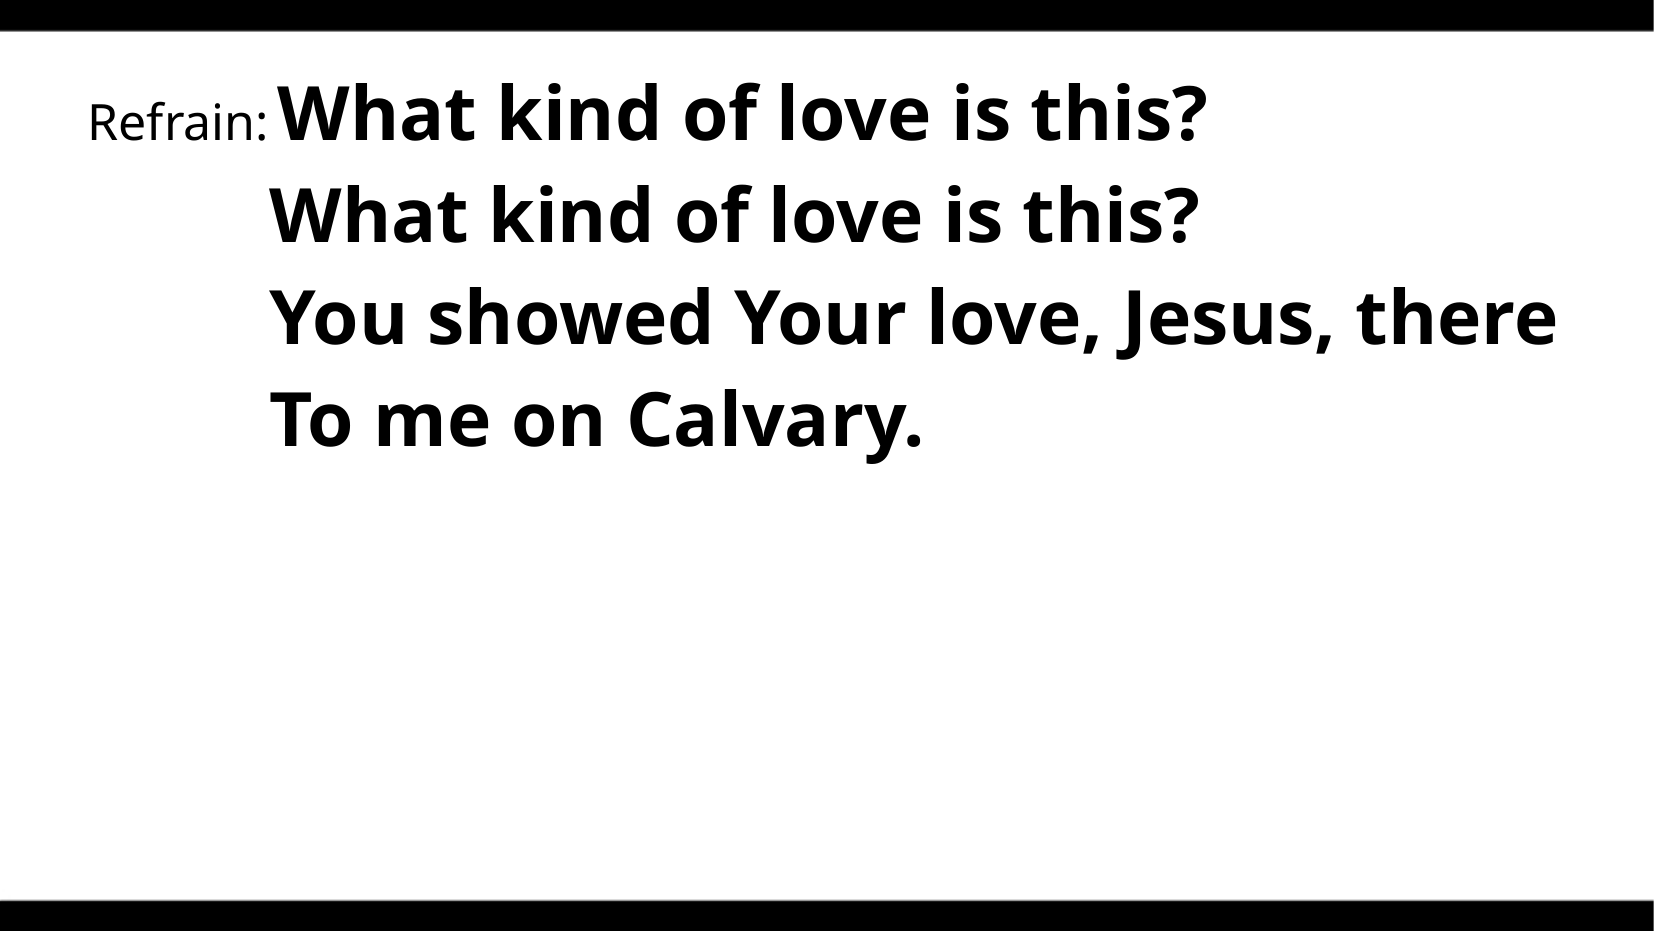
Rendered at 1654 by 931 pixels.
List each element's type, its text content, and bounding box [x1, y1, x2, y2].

picture [0, 0, 1654, 931]
text_box Refrain: What kind of love is this? What kind of love is this? You showed Your love, Jesus, there To me on Calvary. [60, 52, 1576, 866]
